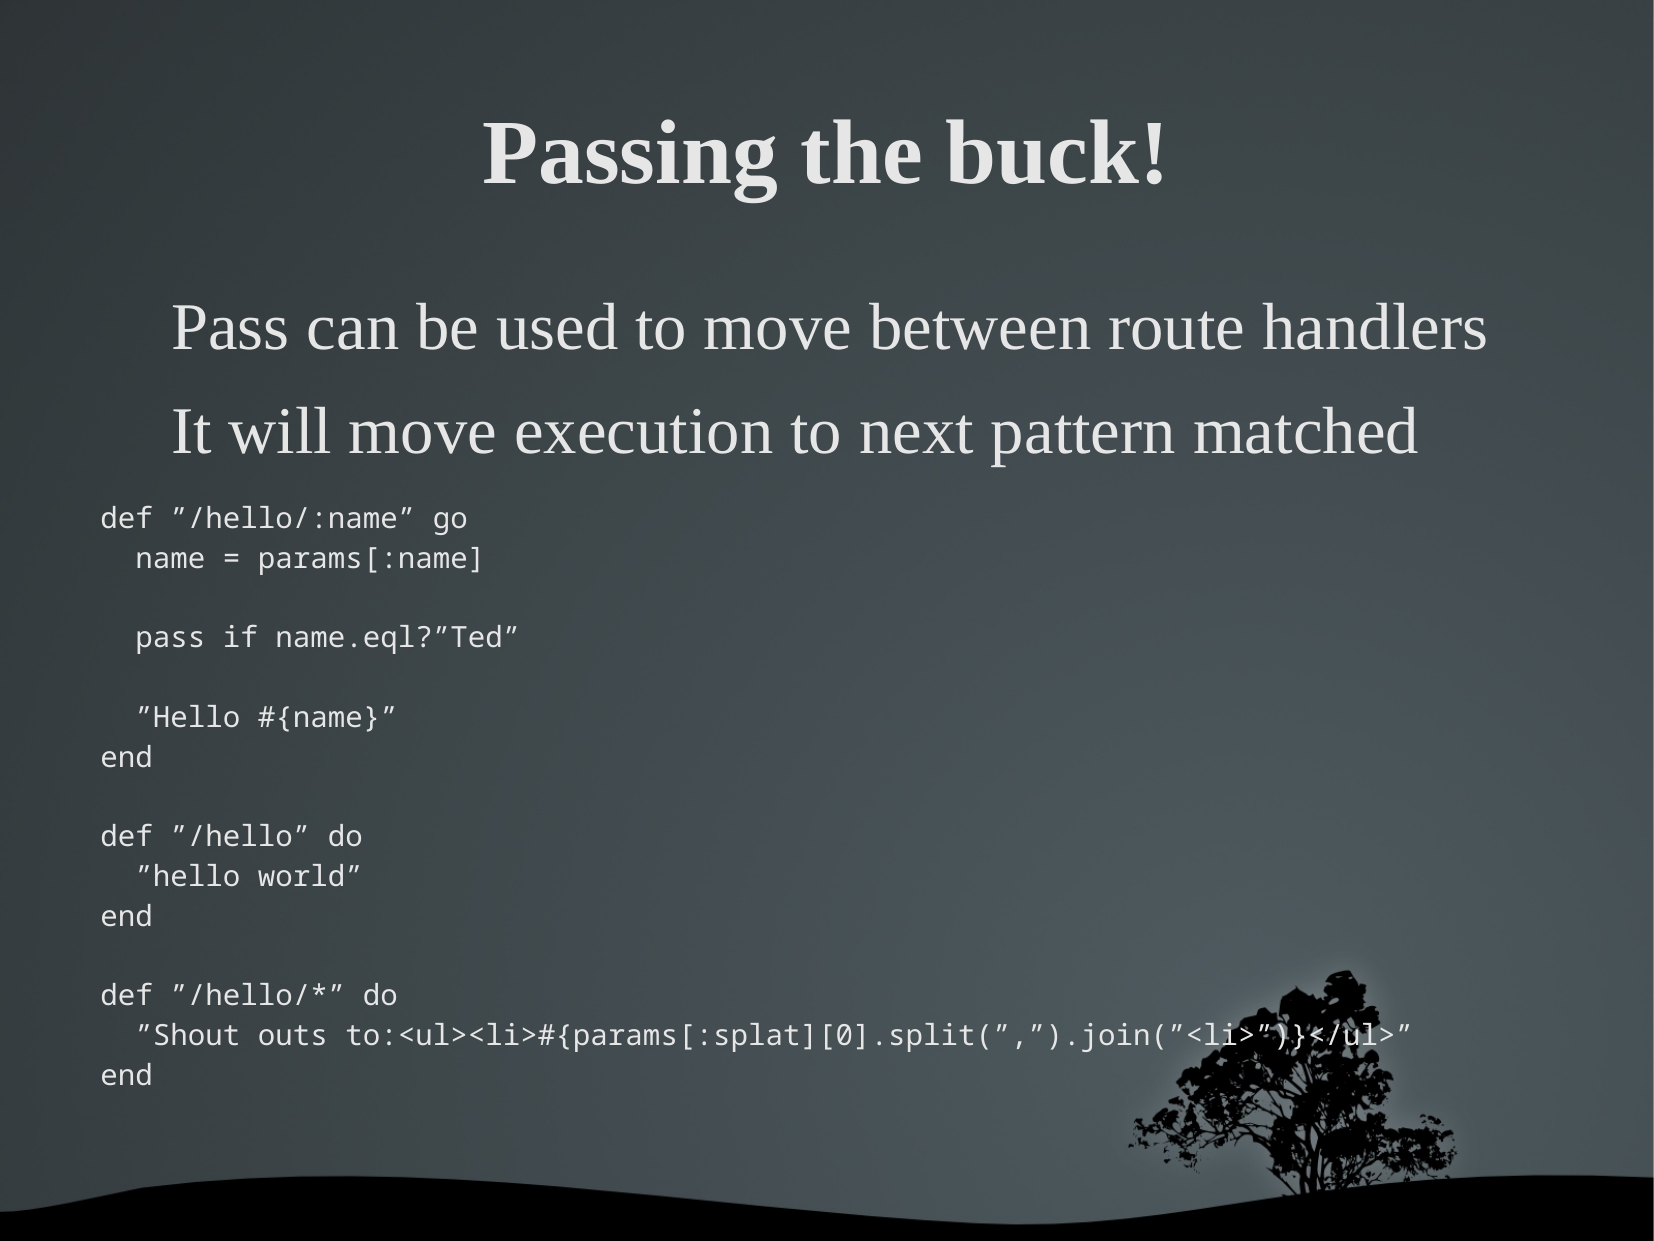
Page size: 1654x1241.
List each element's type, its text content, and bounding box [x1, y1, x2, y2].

title Passing the buck! [82, 49, 1571, 257]
list Pass can be used to move between route handlers It will move execution to next pattern matched def ”/hello/:name” go name = params[:name] pass if name.eql?”Ted” ”Hello #{name}” end def ”/hello” do ”hello world” end def ”/hello/*” do ”Shout outs to:<ul><li>#{params[:splat][0].split(”,”).join(”<li>”)}</ul>” end [82, 290, 1571, 1109]
picture [0, 0, 1654, 1241]
